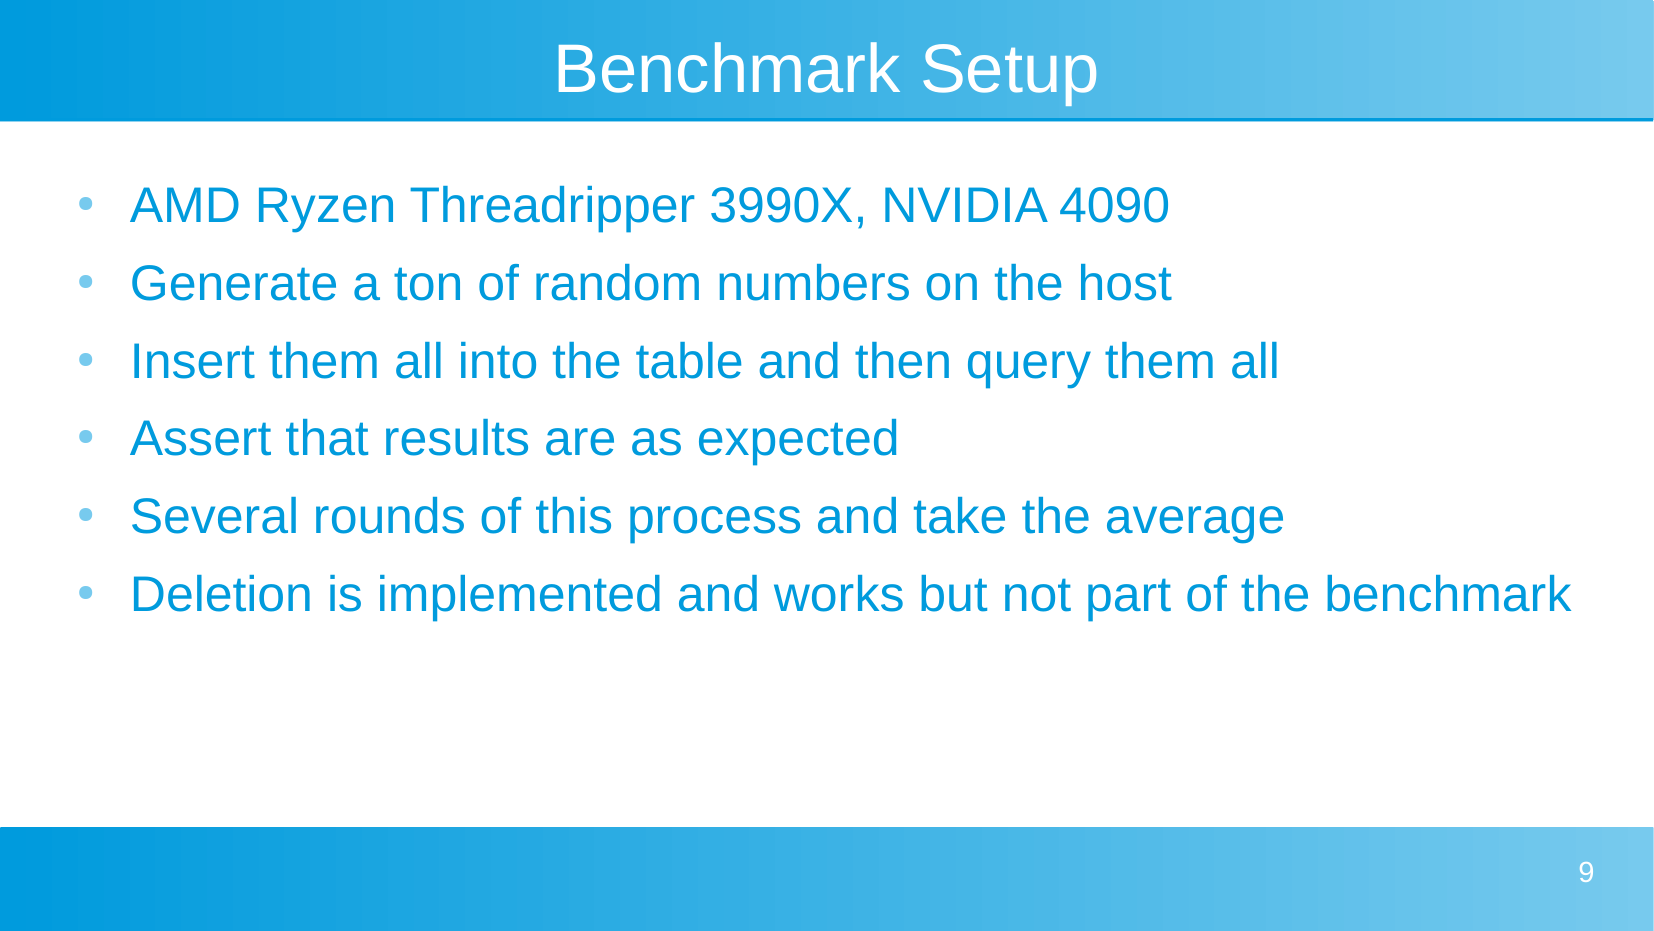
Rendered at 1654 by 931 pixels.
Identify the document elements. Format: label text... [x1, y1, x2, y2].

title Benchmark Setup [59, 29, 1595, 108]
list AMD Ryzen Threadripper 3990X, NVIDIA 4090 Generate a ton of random numbers on the host Insert them all into the table and then query them all Assert that results are as expected Several rounds of this process and take the average Deletion is implemented and works but not part of the benchmark [59, 177, 1595, 768]
